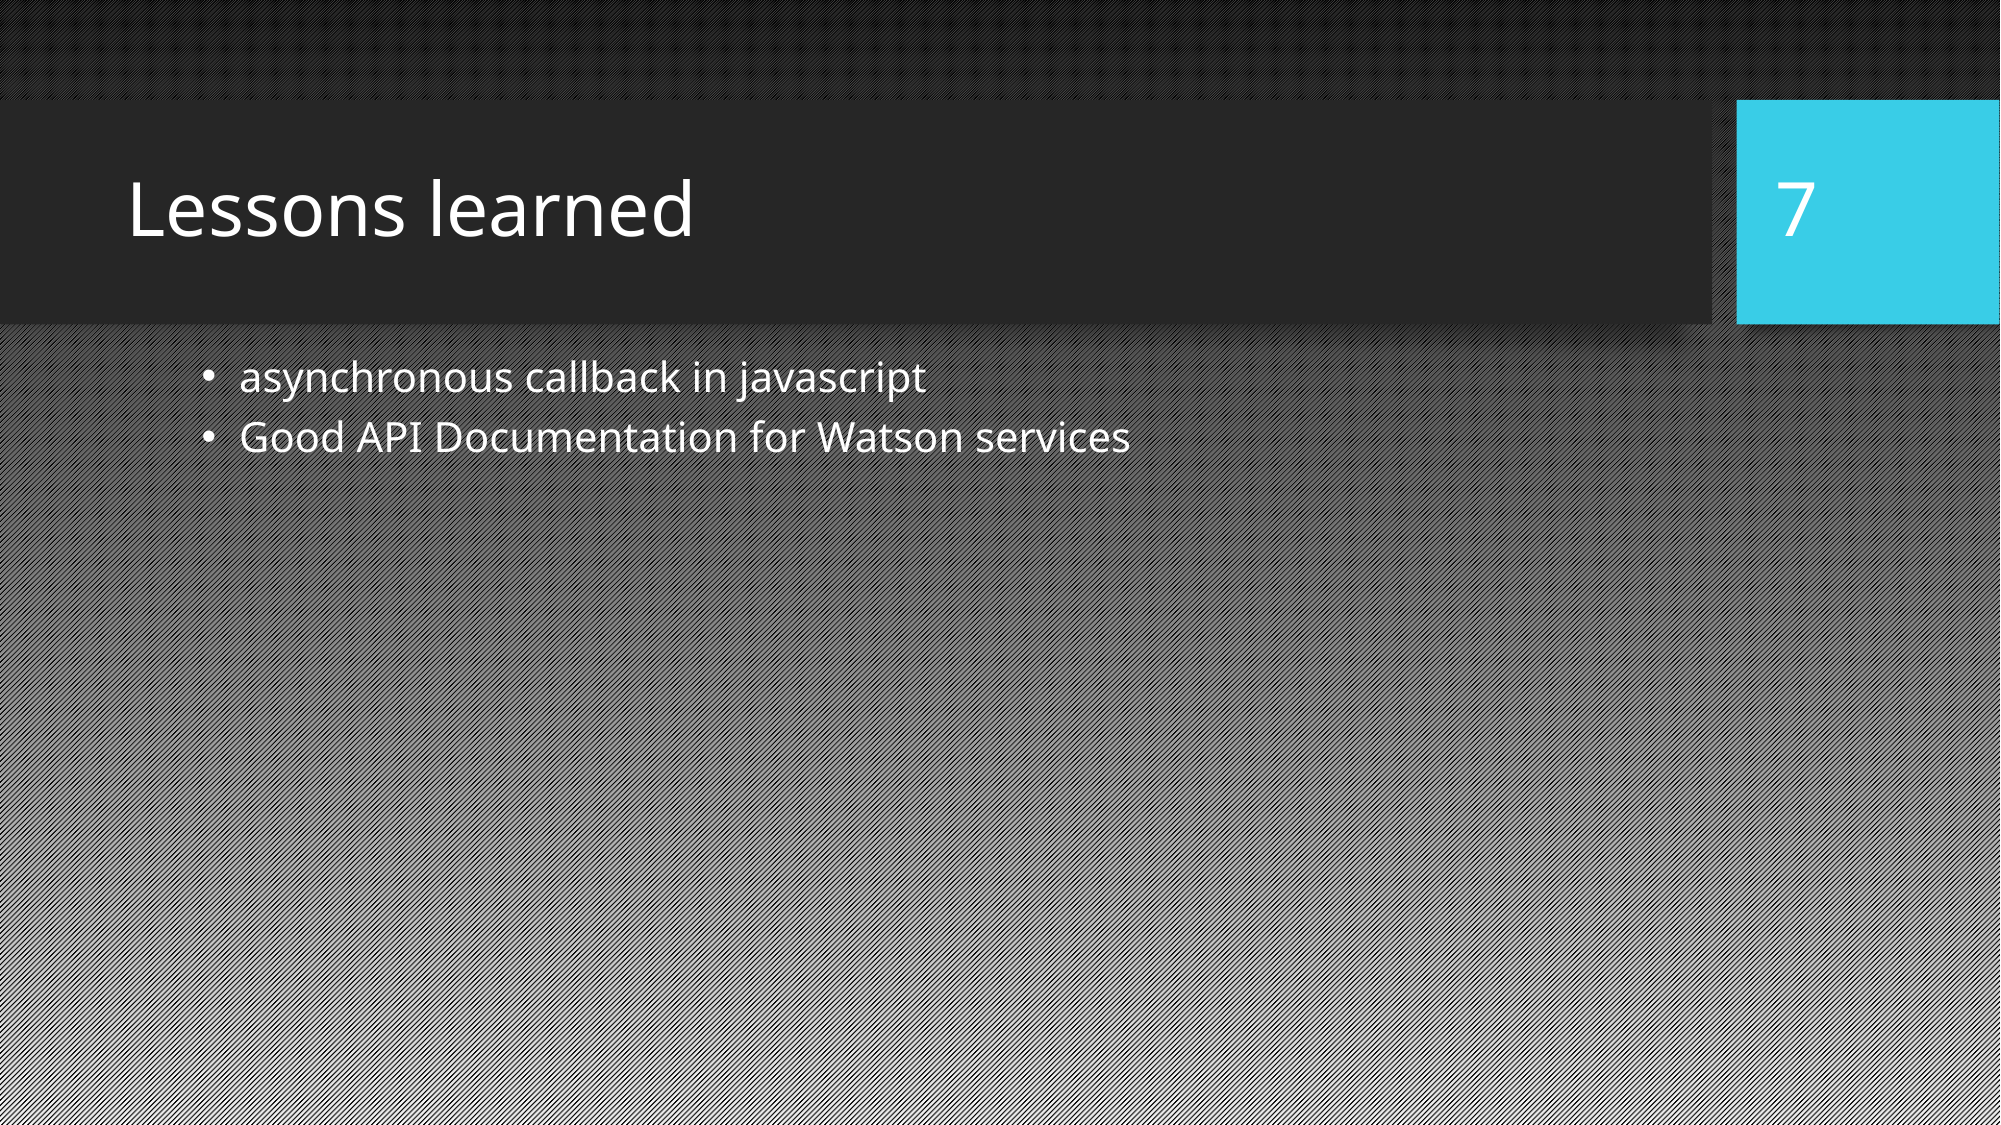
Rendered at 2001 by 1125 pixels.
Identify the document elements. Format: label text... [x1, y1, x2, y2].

picture [0, 0, 2000, 1125]
list asynchronous callback in javascript Good API Documentation for Watson services [111, 343, 1689, 1049]
title Lessons learned [111, 123, 1689, 301]
slide_number <number> [1760, 123, 1950, 303]
